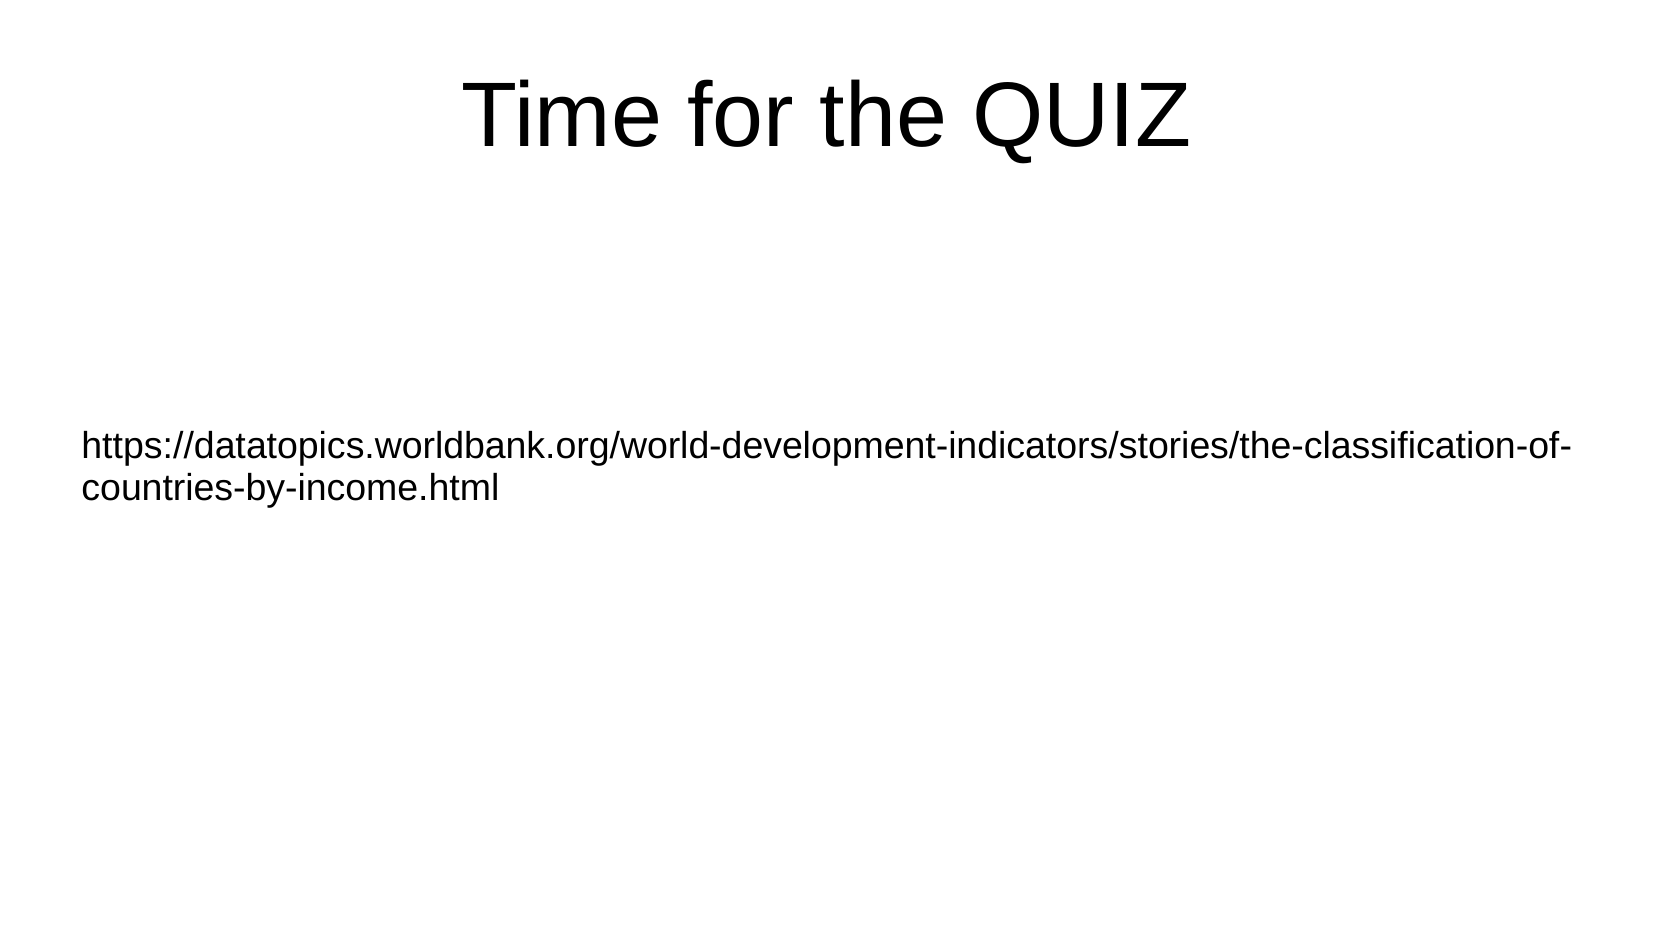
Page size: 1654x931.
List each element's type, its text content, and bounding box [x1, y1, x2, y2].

title Time for the QUIZ [82, 37, 1571, 193]
text_box https://datatopics.worldbank.org/world-development-indicators/stories/the-classification-of-countries-by-income.html [66, 416, 1591, 516]
